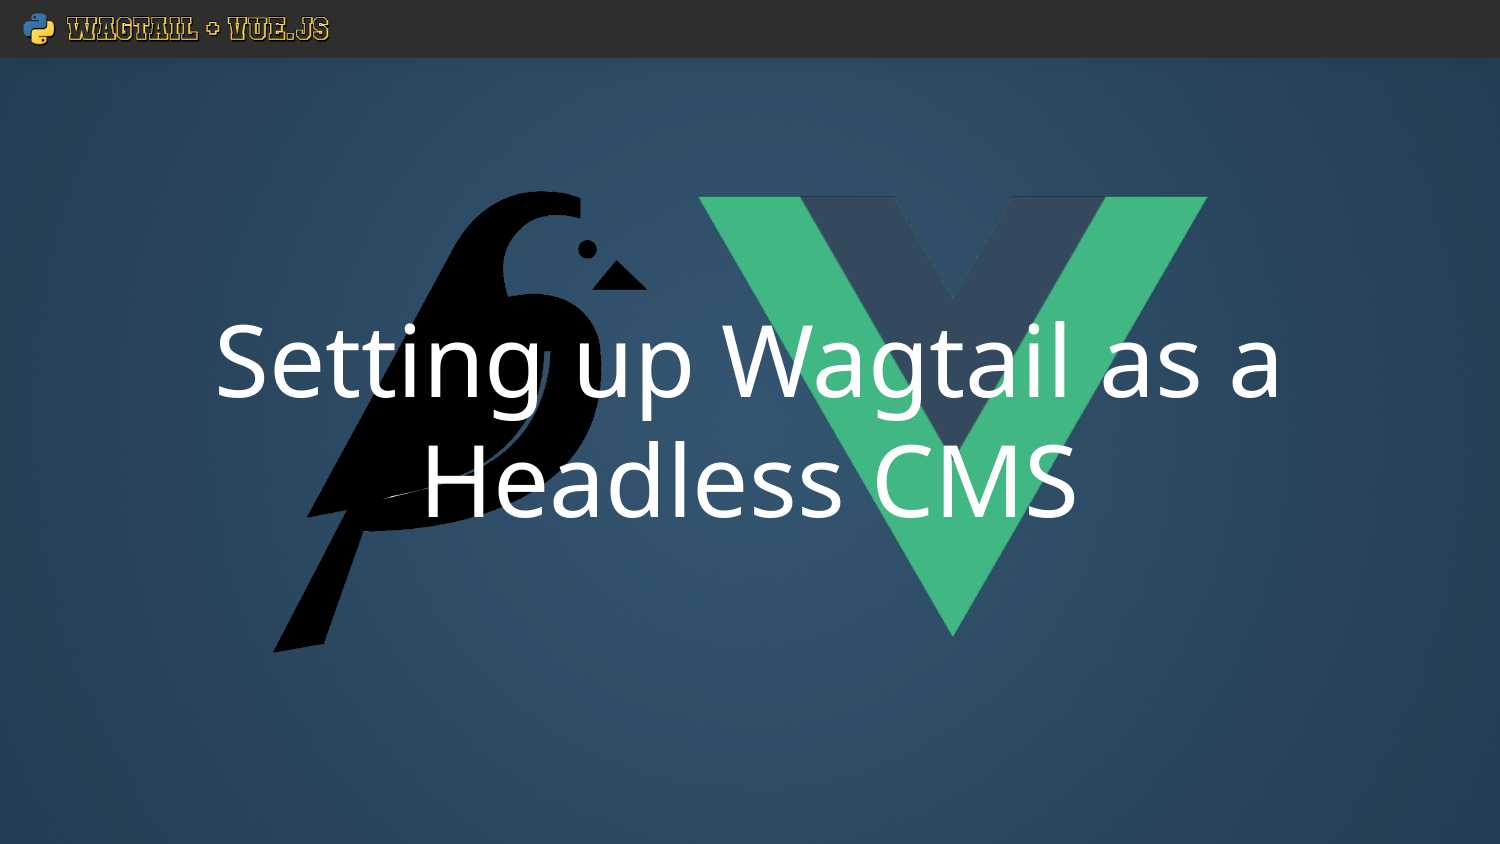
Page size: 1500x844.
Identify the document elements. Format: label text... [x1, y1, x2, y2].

text_box Setting up Wagtail as a Headless CMS [164, 282, 1336, 561]
picture [0, 0, 1500, 844]
